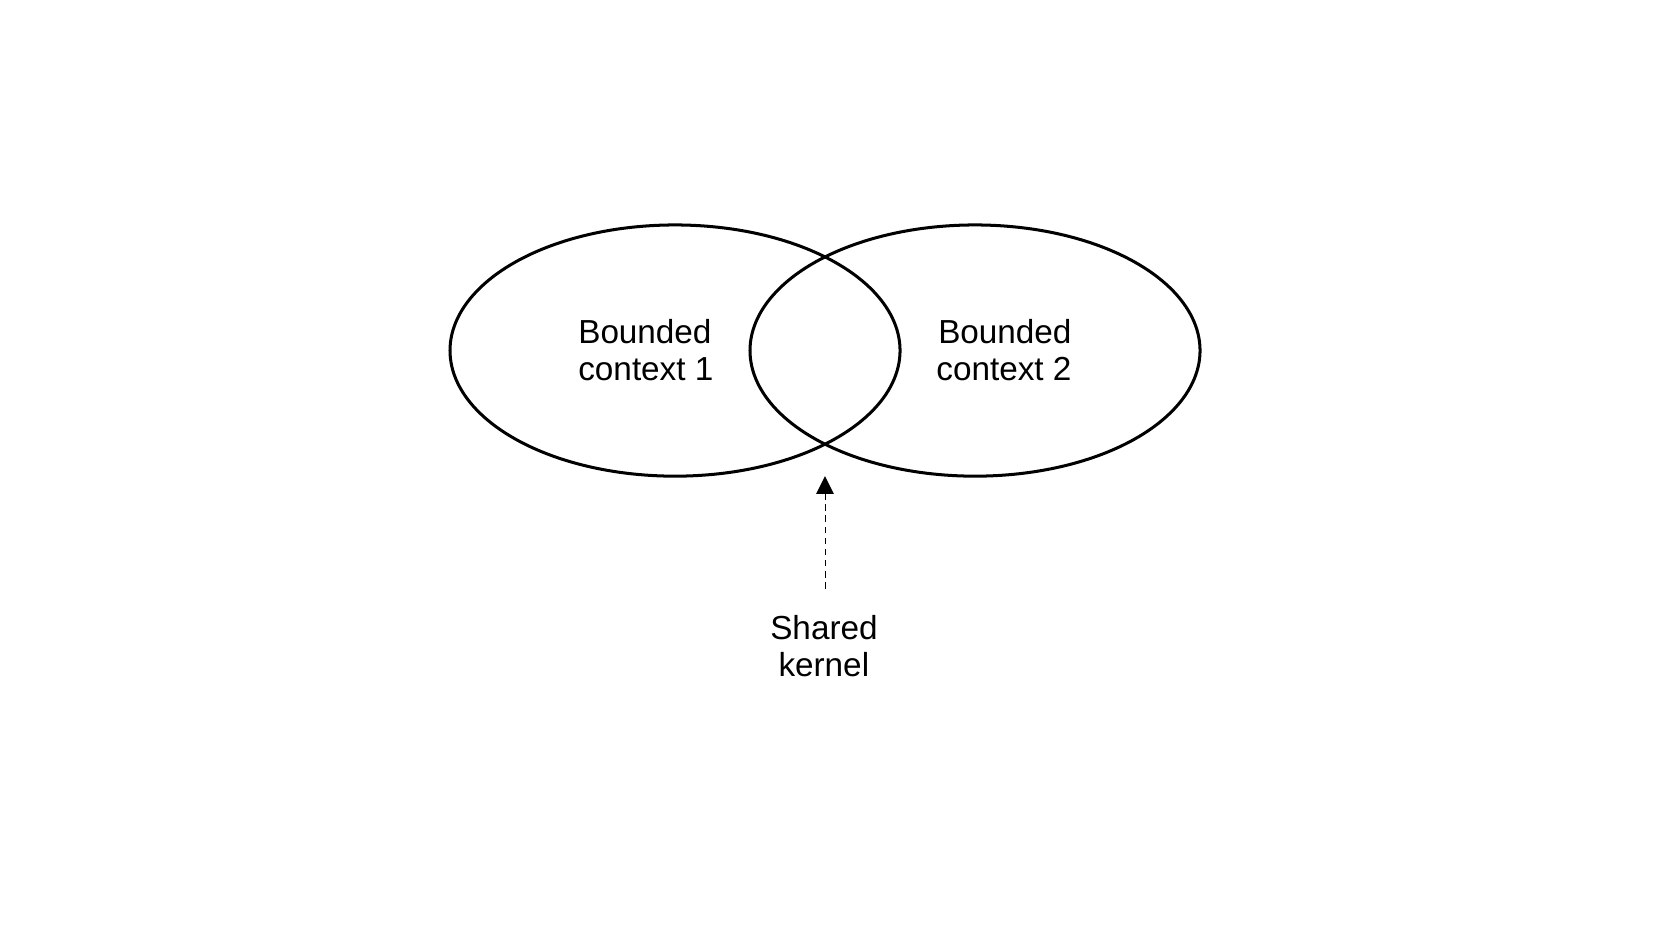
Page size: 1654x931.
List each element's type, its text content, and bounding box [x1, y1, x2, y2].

text_box Bounded context 1 [450, 224, 824, 477]
text_box Bounded context 2 [750, 224, 1201, 477]
text_box Shared kernel [730, 602, 918, 702]
text_box [375, 149, 1276, 734]
